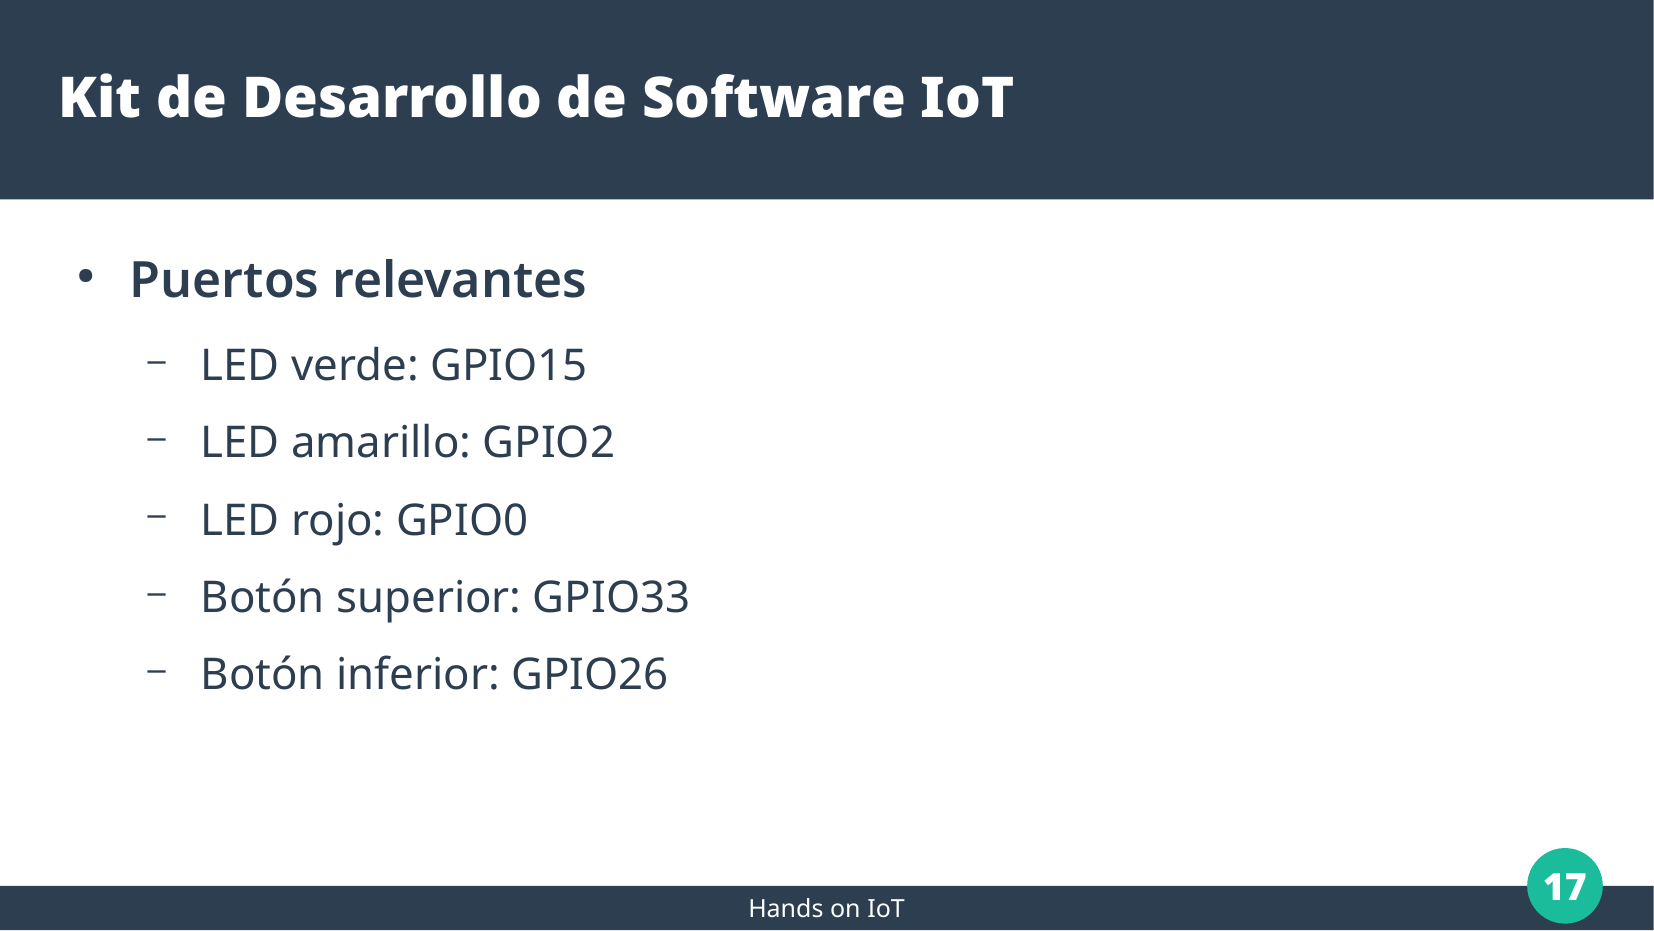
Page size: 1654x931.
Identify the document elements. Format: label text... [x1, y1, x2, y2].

title Kit de Desarrollo de Software IoT [59, 37, 1595, 155]
list Puertos relevantes LED verde: GPIO15 LED amarillo: GPIO2 LED rojo: GPIO0 Botón superior: GPIO33 Botón inferior: GPIO26 [59, 243, 1595, 864]
